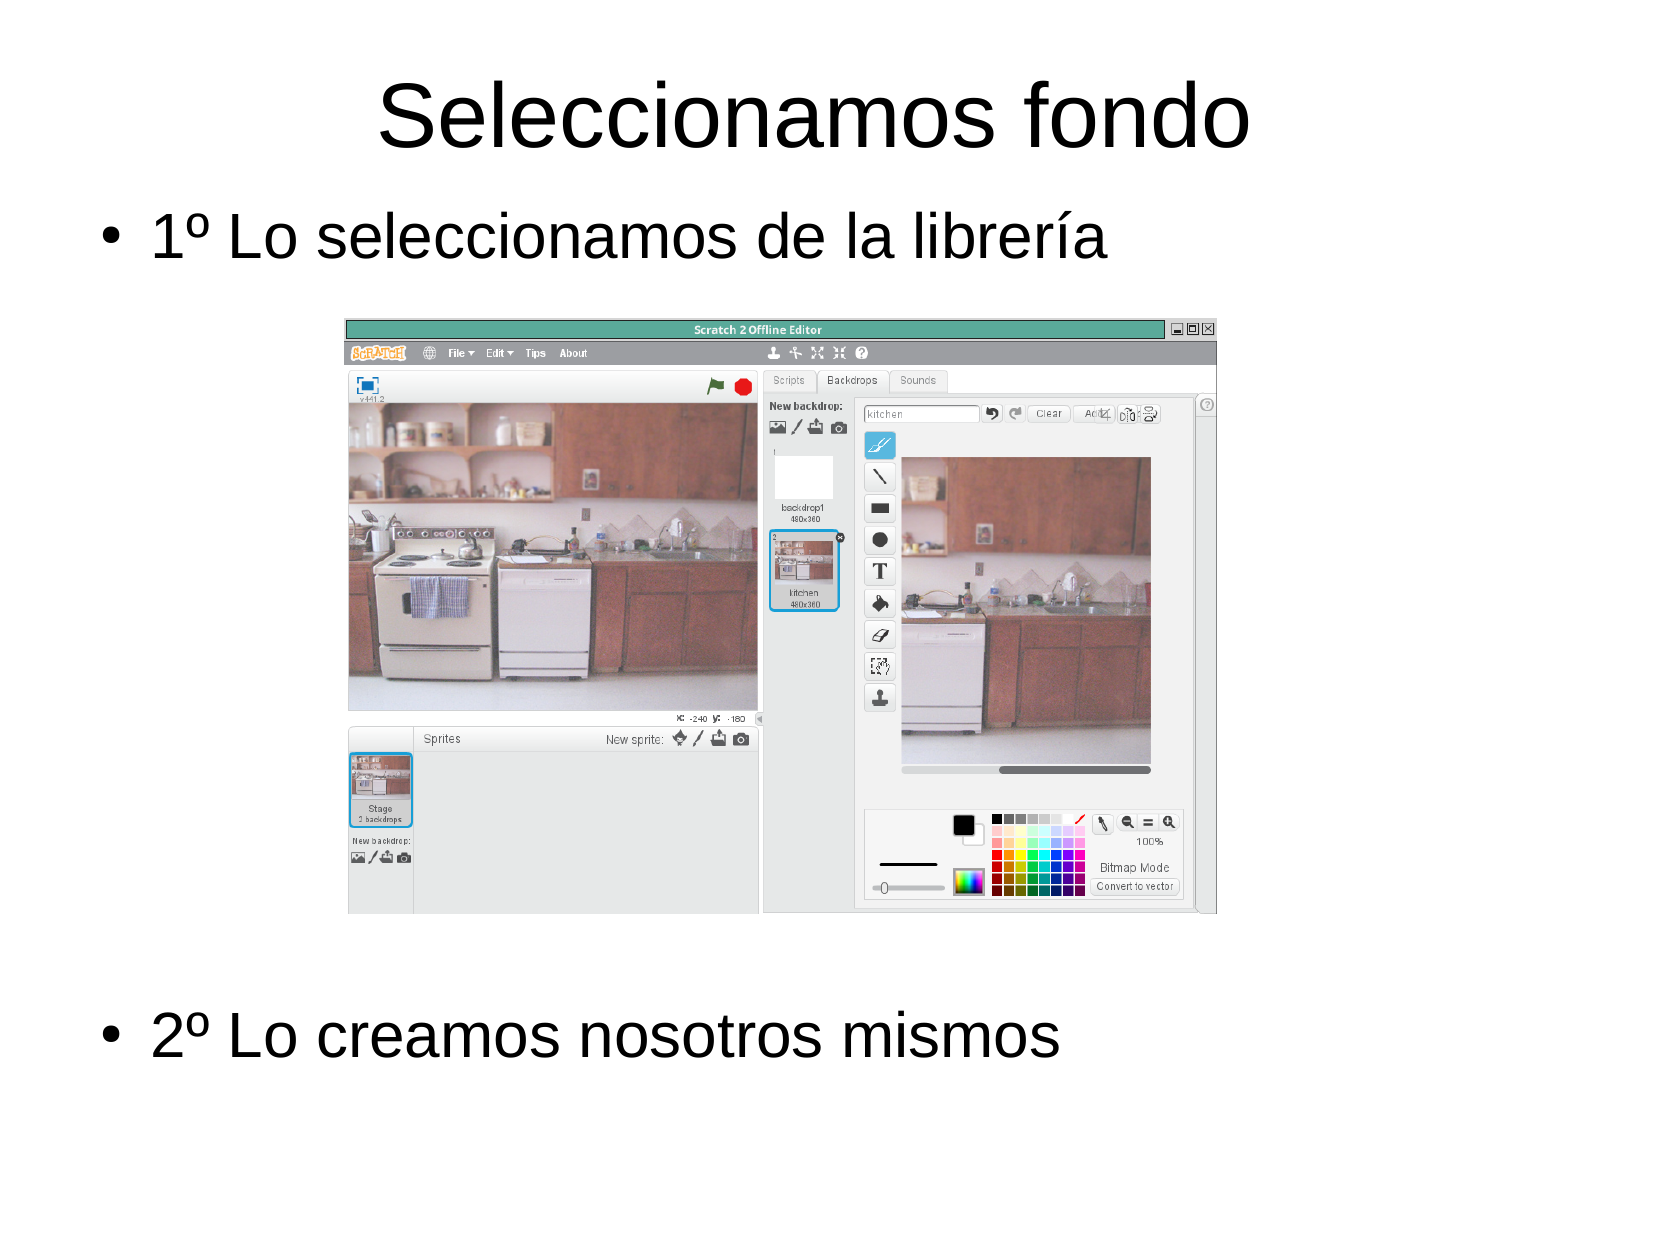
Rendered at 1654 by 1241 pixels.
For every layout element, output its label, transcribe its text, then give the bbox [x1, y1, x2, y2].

list 1º Lo seleccionamos de la librería 2º Lo creamos nosotros mismos [82, 200, 1571, 1075]
picture [344, 318, 1217, 914]
title Seleccionamos fondo [70, 11, 1560, 219]
